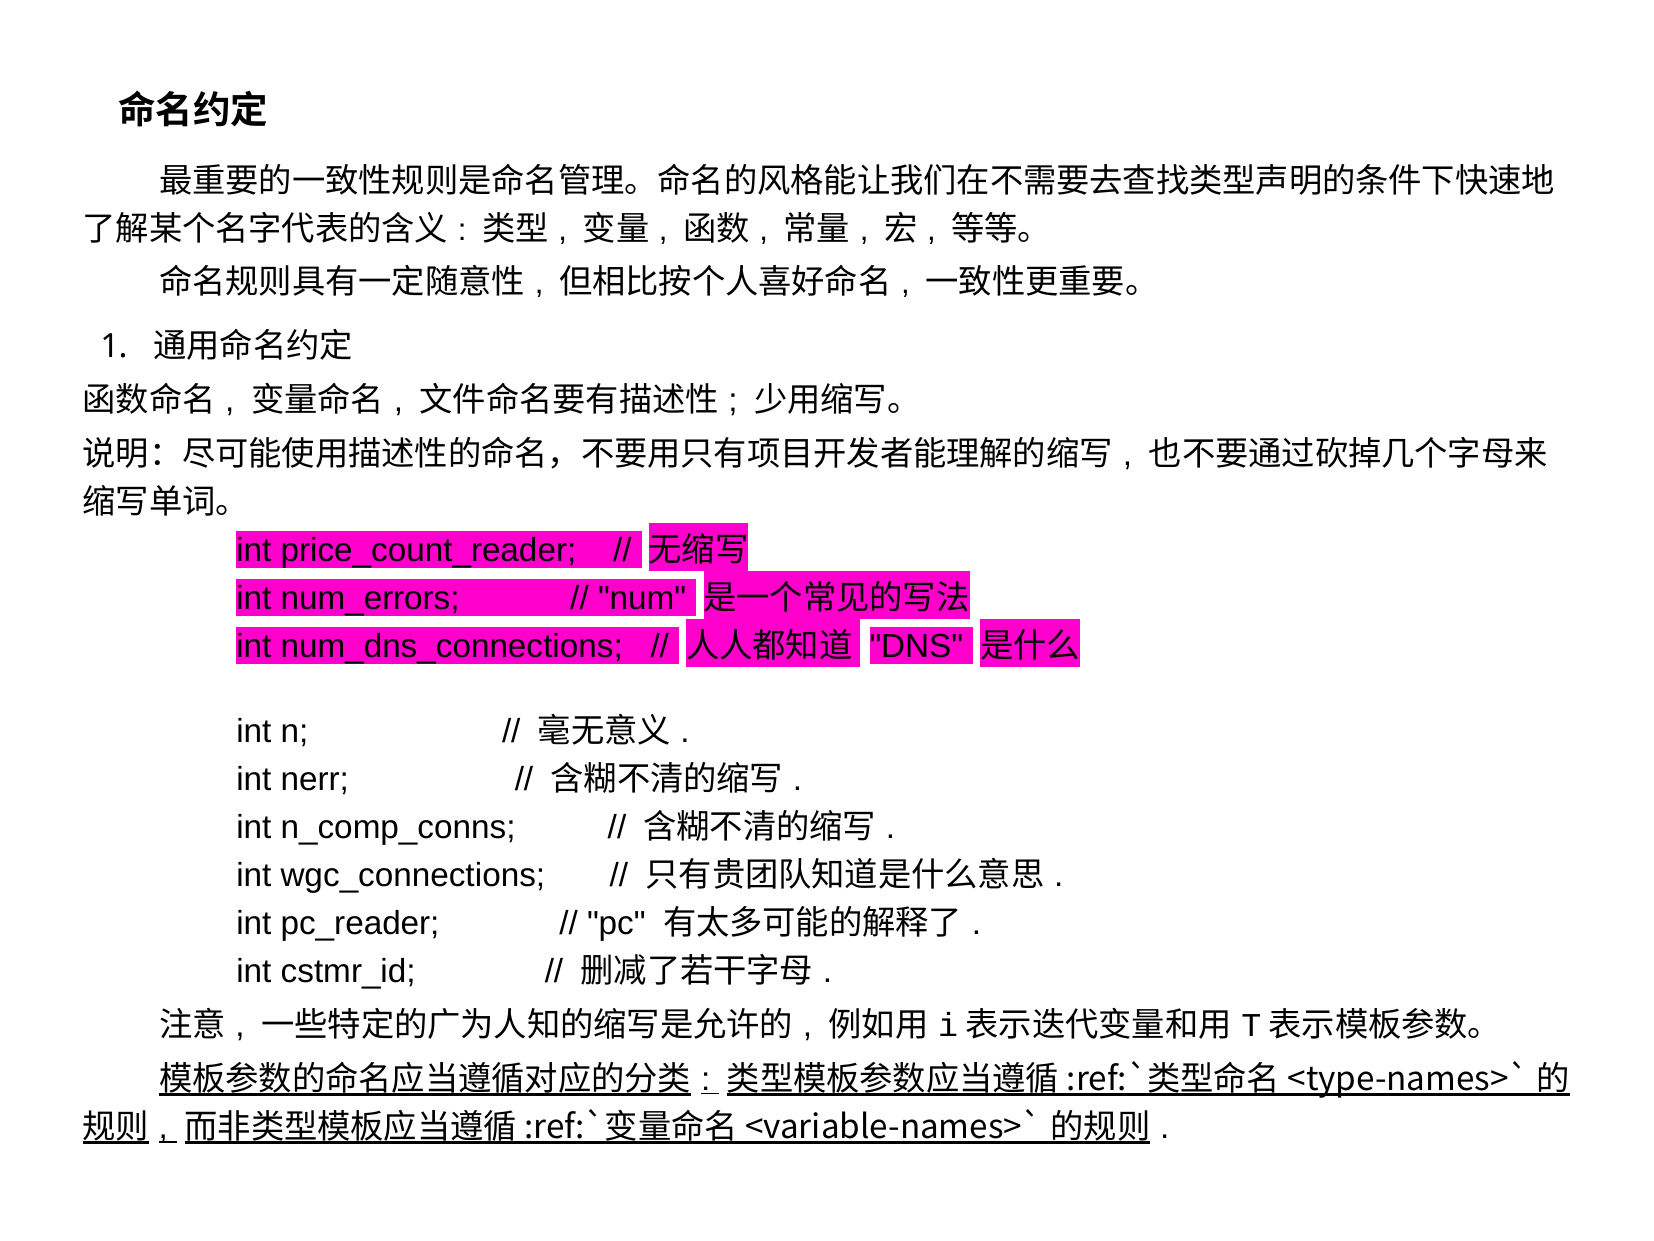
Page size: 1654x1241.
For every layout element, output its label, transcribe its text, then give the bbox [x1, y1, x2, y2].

list 通用命名约定 函数命名, 变量命名, 文件命名要有描述性; 少用缩写。 说明：尽可能使用描述性的命名，不要用只有项目开发者能理解的缩写, 也不要通过砍掉几个字母来缩写单词。 int price_count_reader; // 无缩写 int num_errors; // "num" 是一个常见的写法 int num_dns_connections; // 人人都知道 "DNS" 是什么 int n; // 毫无意义. int nerr; // 含糊不清的缩写. int n_comp_conns; // 含糊不清的缩写. int wgc_connections; // 只有贵团队知道是什么意思. int pc_reader; // "pc" 有太多可能的解释了. int cstmr_id; // 删减了若干字母. 注意, 一些特定的广为人知的缩写是允许的, 例如用i表示迭代变量和用T表示模板参数。 模板参数的命名应当遵循对应的分类: 类型模板参数应当遵循 :ref:`类型命名 <type-names>` 的规则, 而非类型模板应当遵循 :ref:`变量命名 <variable-names>` 的规则. [82, 355, 1571, 1229]
list 最重要的一致性规则是命名管理。命名的风格能让我们在不需要去查找类型声明的条件下快速地了解某个名字代表的含义: 类型, 变量, 函数, 常量, 宏, 等等。 命名规则具有一定随意性, 但相比按个人喜好命名, 一致性更重要。 [82, 153, 1571, 355]
title 命名约定 [82, 49, 485, 153]
